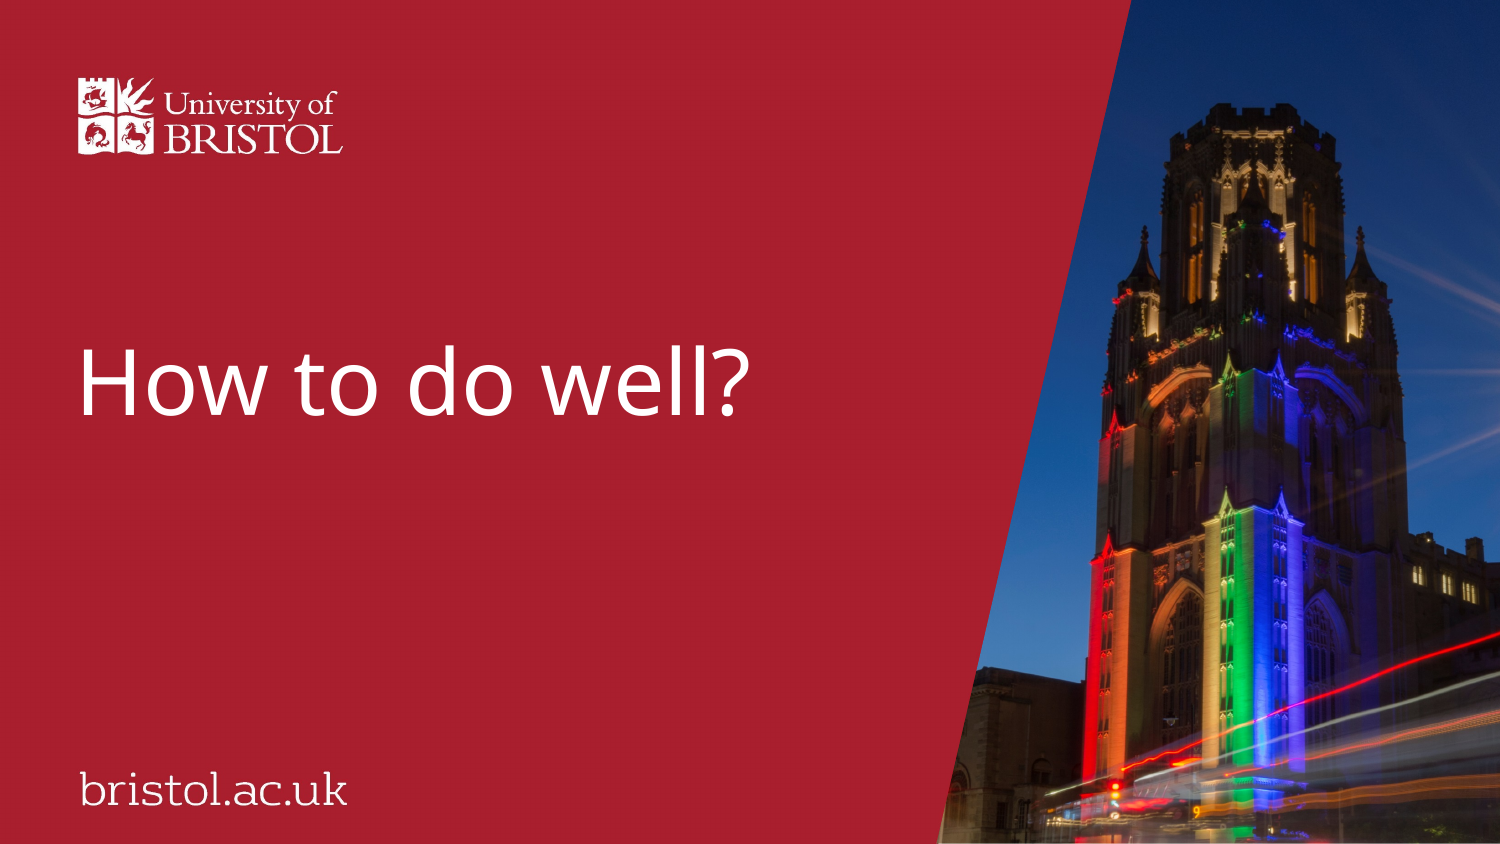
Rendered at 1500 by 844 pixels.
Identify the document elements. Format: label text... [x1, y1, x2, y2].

title How to do well? [60, 262, 924, 443]
